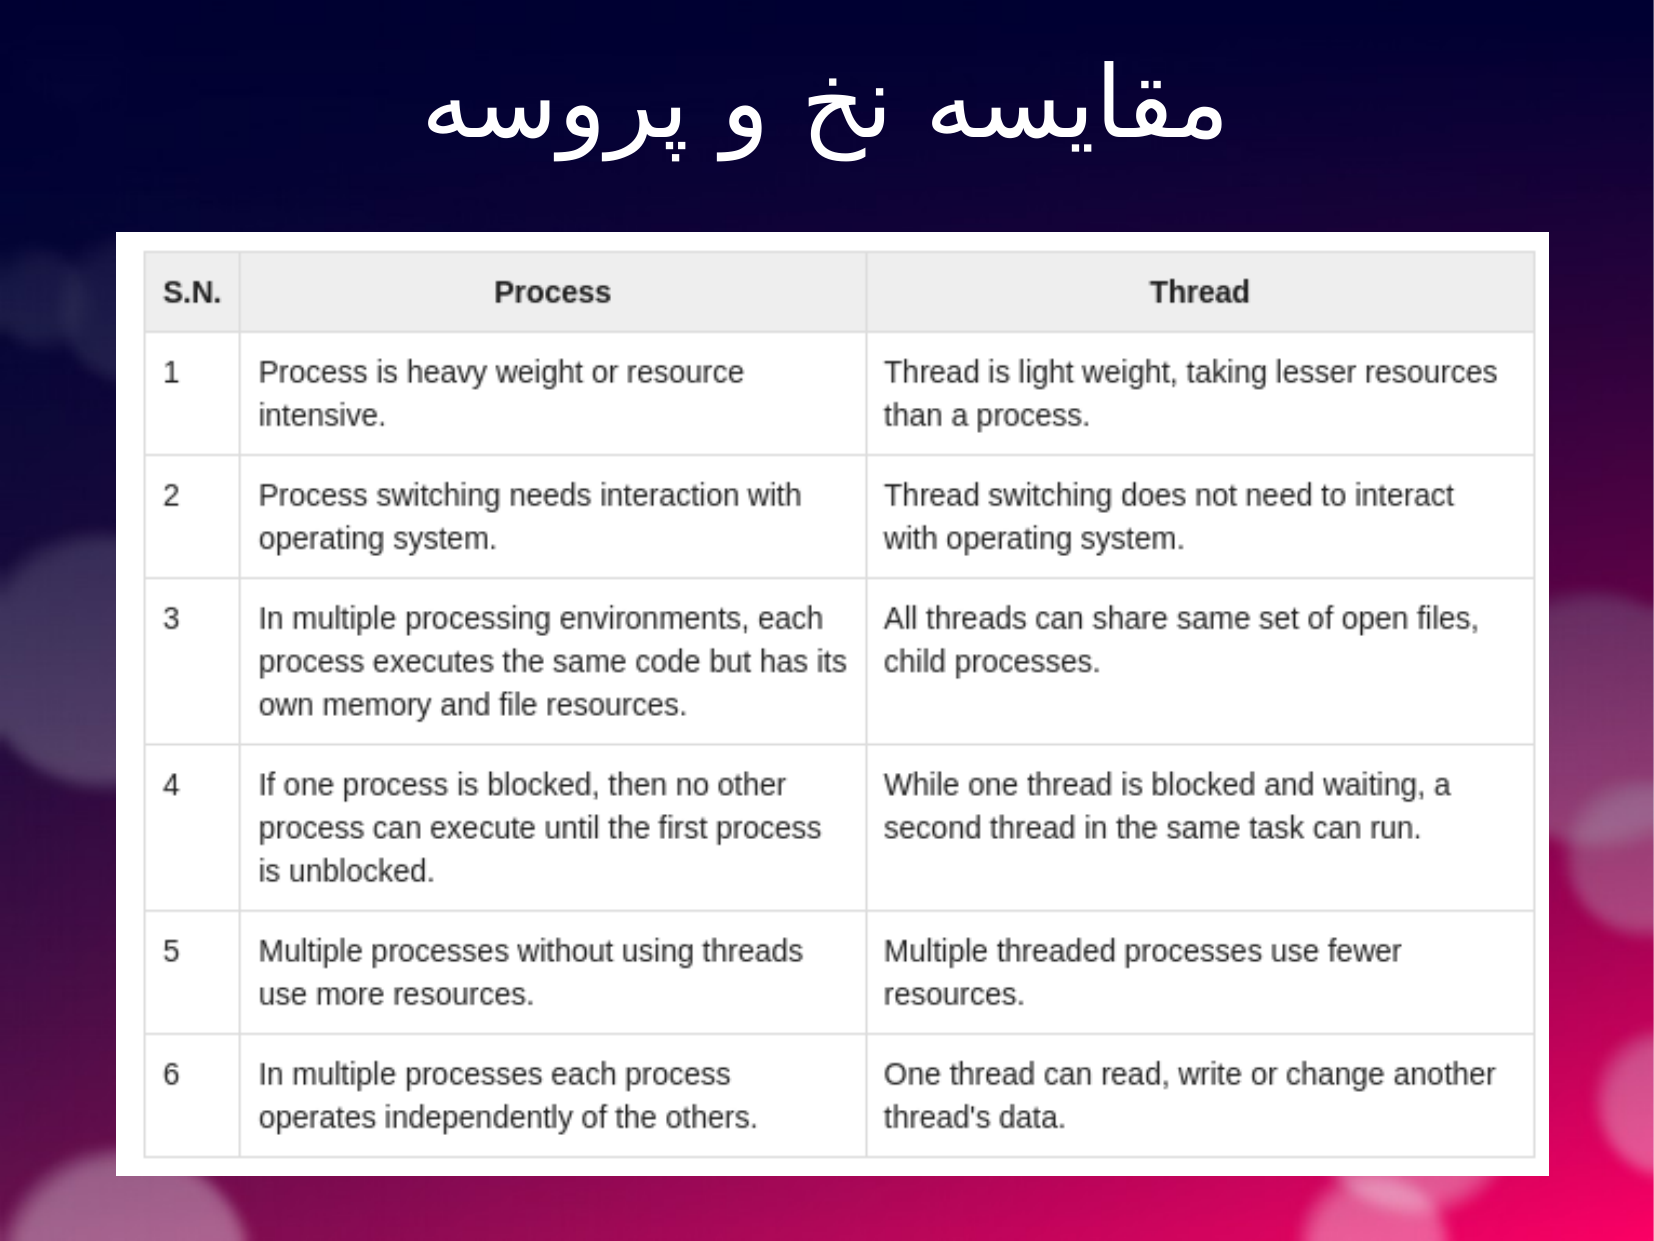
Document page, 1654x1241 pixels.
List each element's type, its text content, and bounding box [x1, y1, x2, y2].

title مقایسه نخ و پروسه [81, 0, 1570, 206]
picture [0, 0, 1654, 1241]
